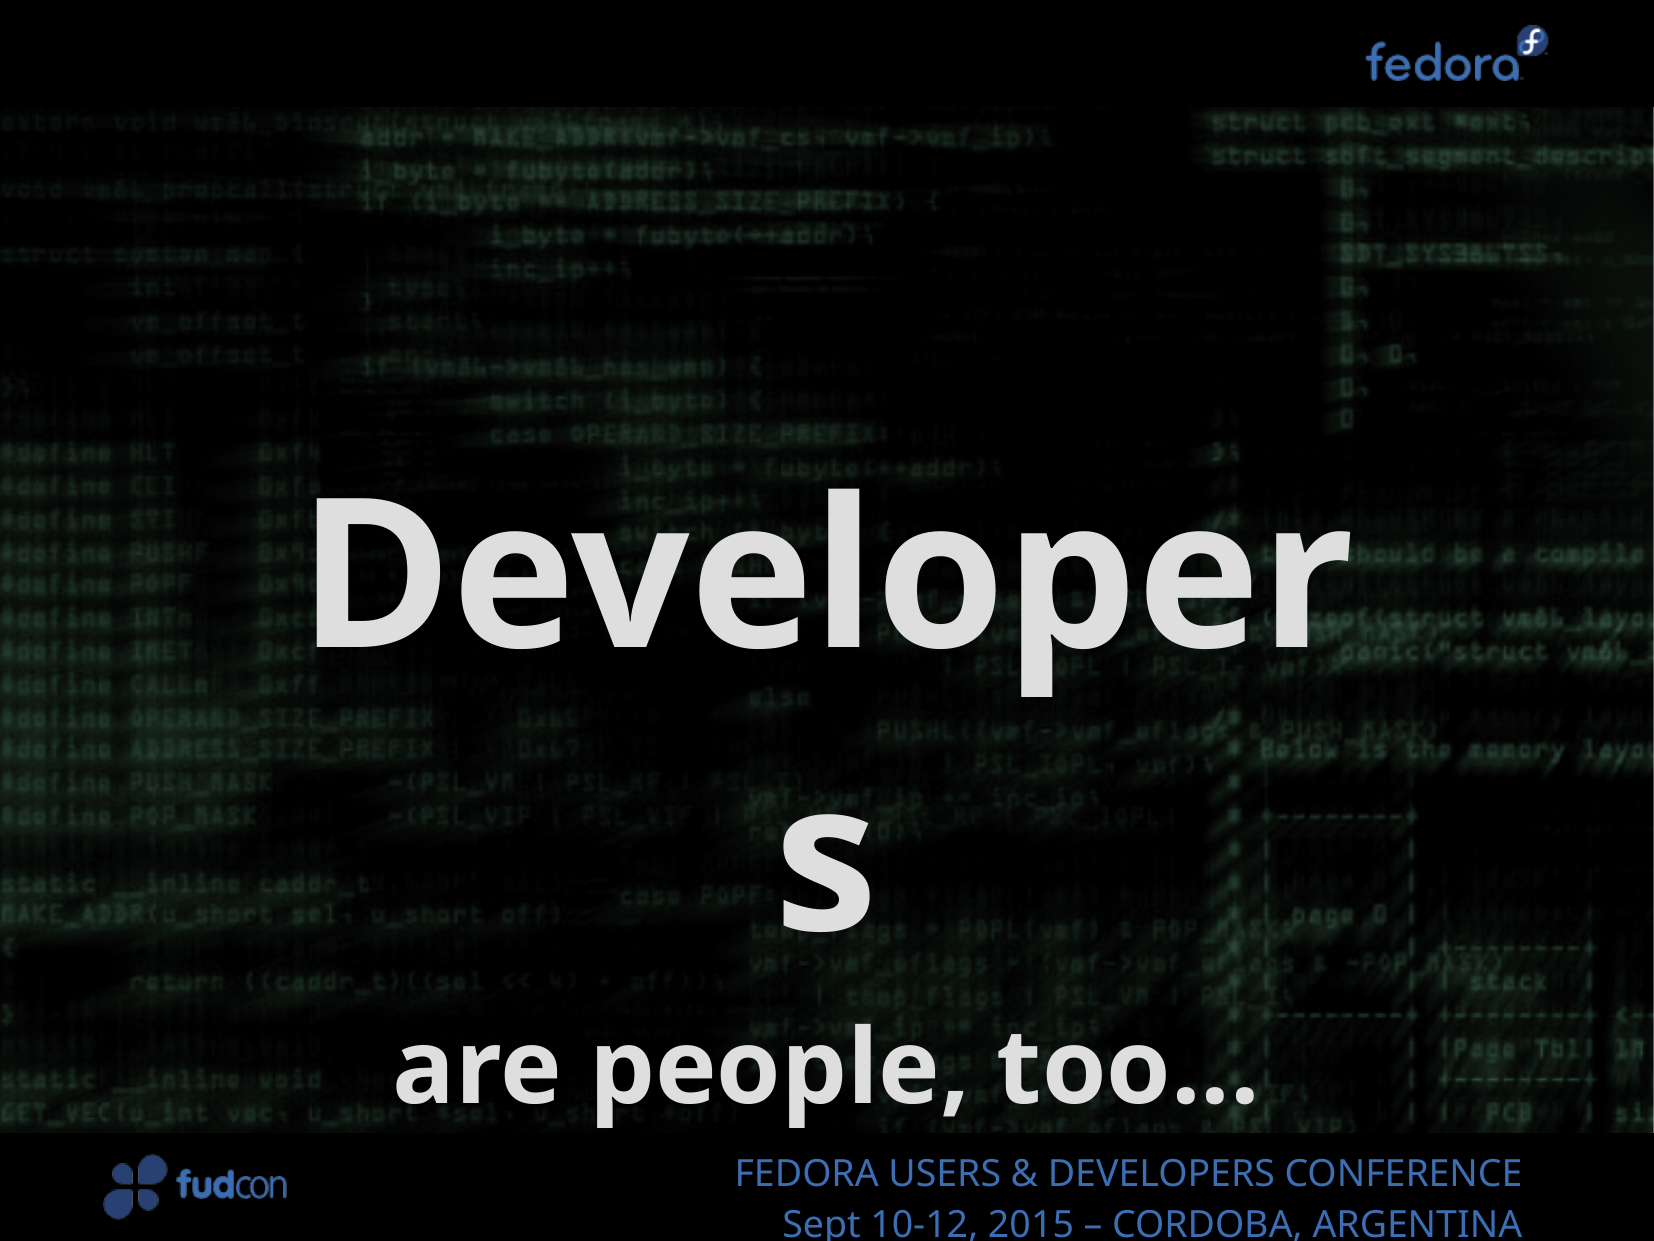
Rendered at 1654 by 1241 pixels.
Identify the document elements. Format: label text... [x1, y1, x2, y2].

picture [0, 0, 1654, 1241]
text_box Developers are people, too... [233, 417, 1421, 823]
